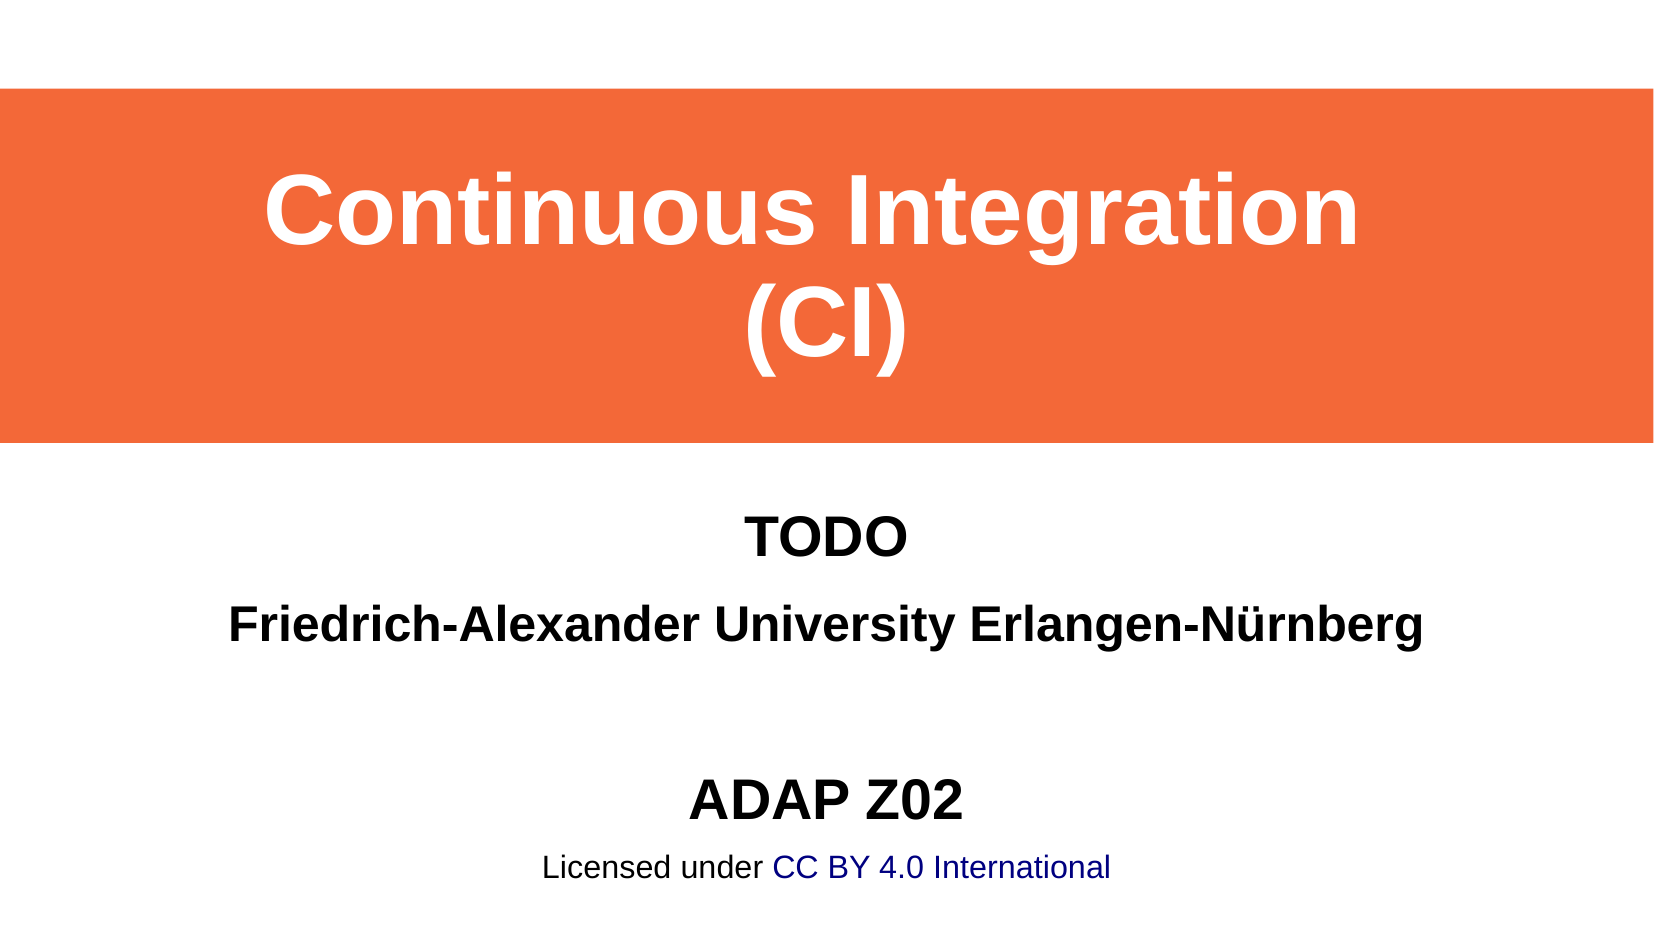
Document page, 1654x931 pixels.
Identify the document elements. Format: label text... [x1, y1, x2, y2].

subtitle TODO Friedrich-Alexander University Erlangen-Nürnberg ADAP Z02 Licensed under CC BY 4.0 International [29, 472, 1625, 886]
title Continuous Integration (CI) [0, 88, 1654, 443]
